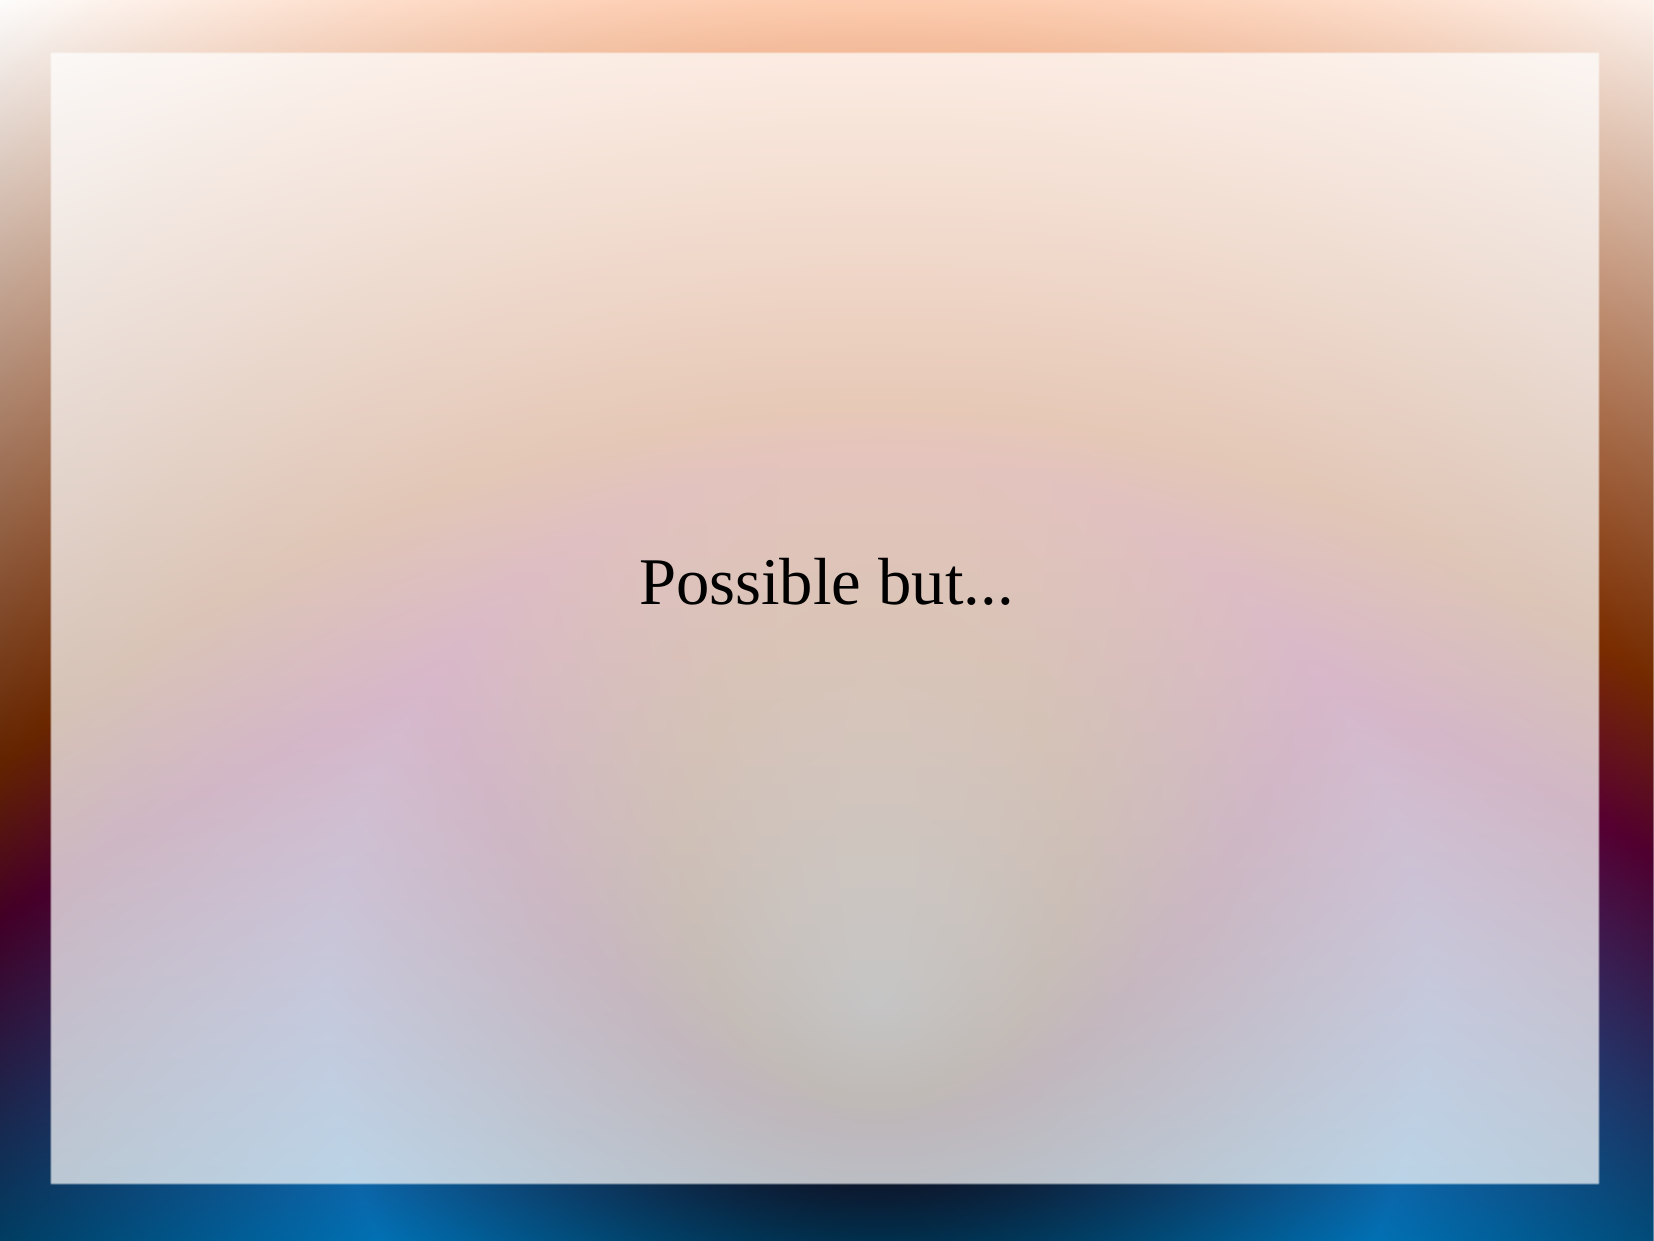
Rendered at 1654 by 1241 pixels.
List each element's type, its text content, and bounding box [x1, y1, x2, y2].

subtitle Possible but... [82, 55, 1571, 1109]
picture [0, 0, 1654, 1241]
